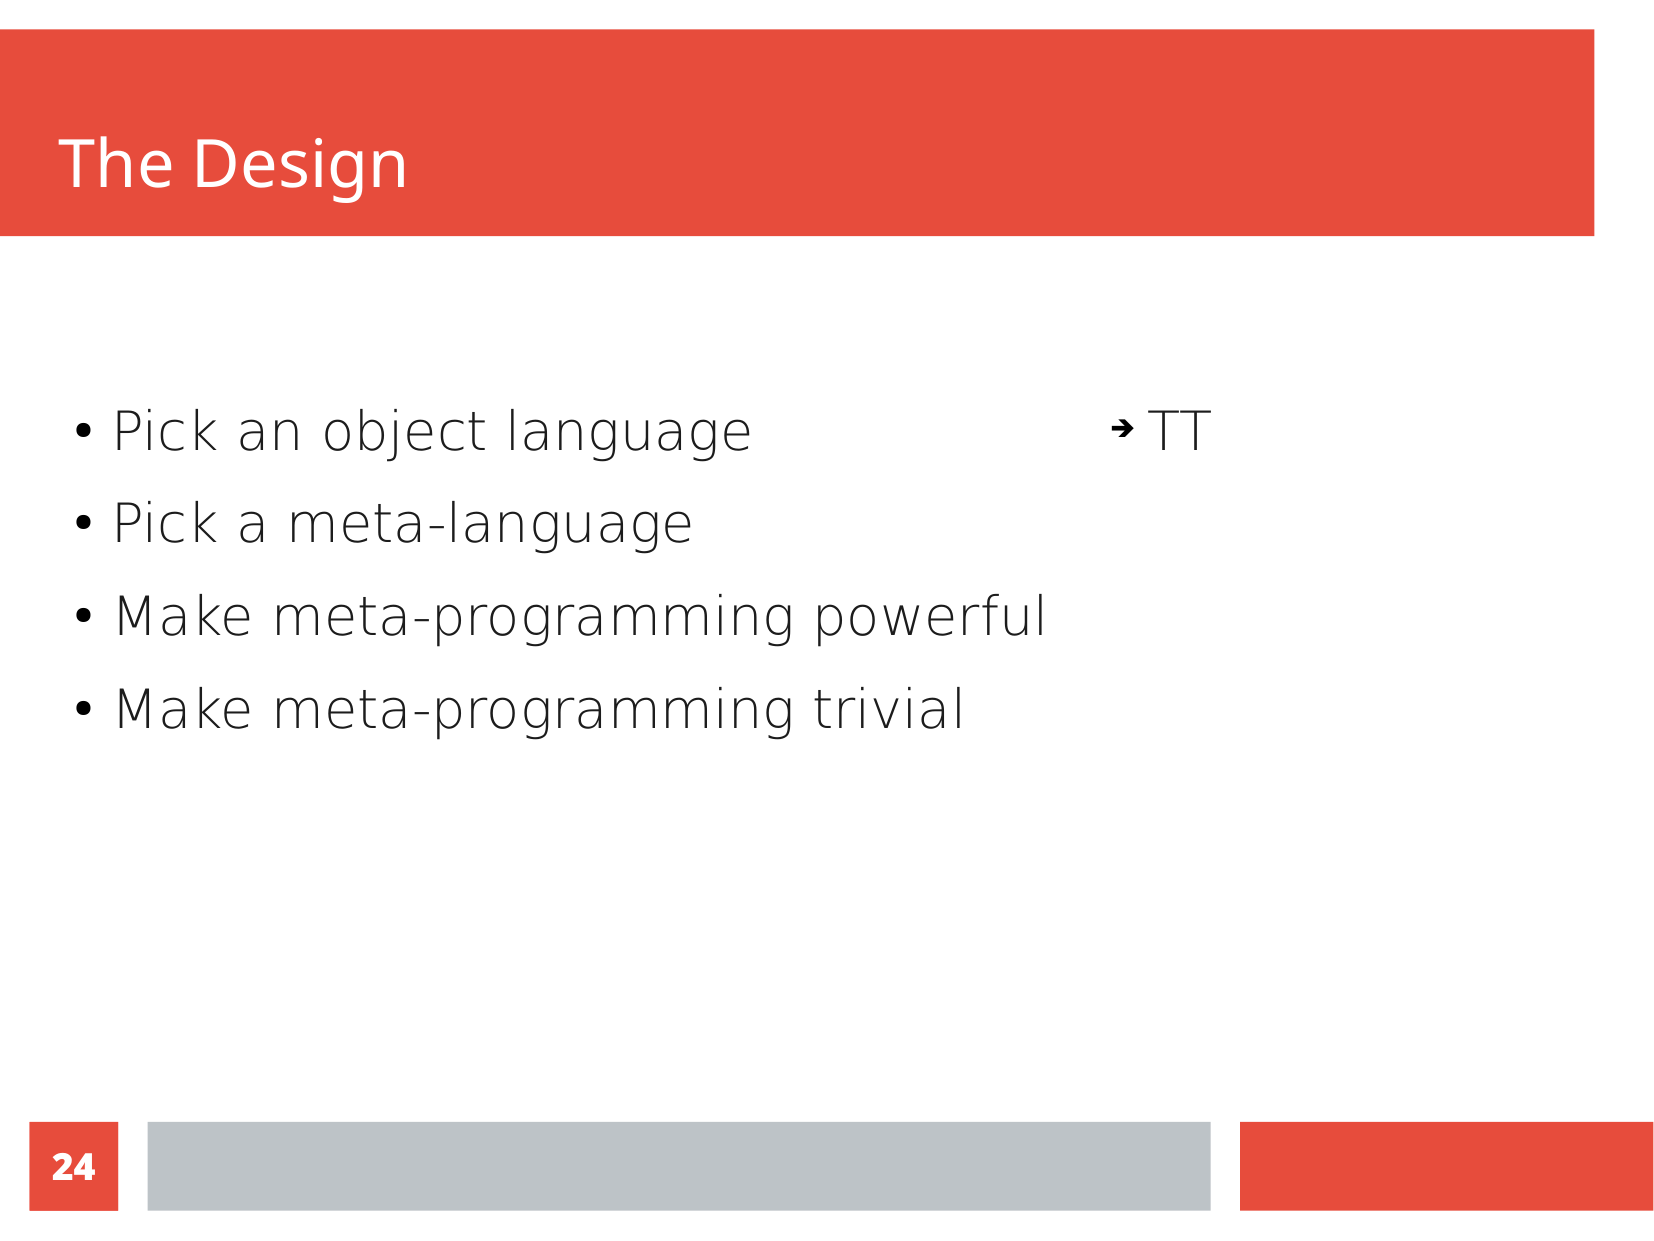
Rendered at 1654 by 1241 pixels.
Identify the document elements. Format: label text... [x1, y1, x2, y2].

list TT [1095, 324, 1566, 1093]
title The Design [59, 59, 1595, 207]
list Pick an object language Pick a meta-language Make meta-programming powerful Make meta-programming trivial [59, 324, 1066, 1093]
